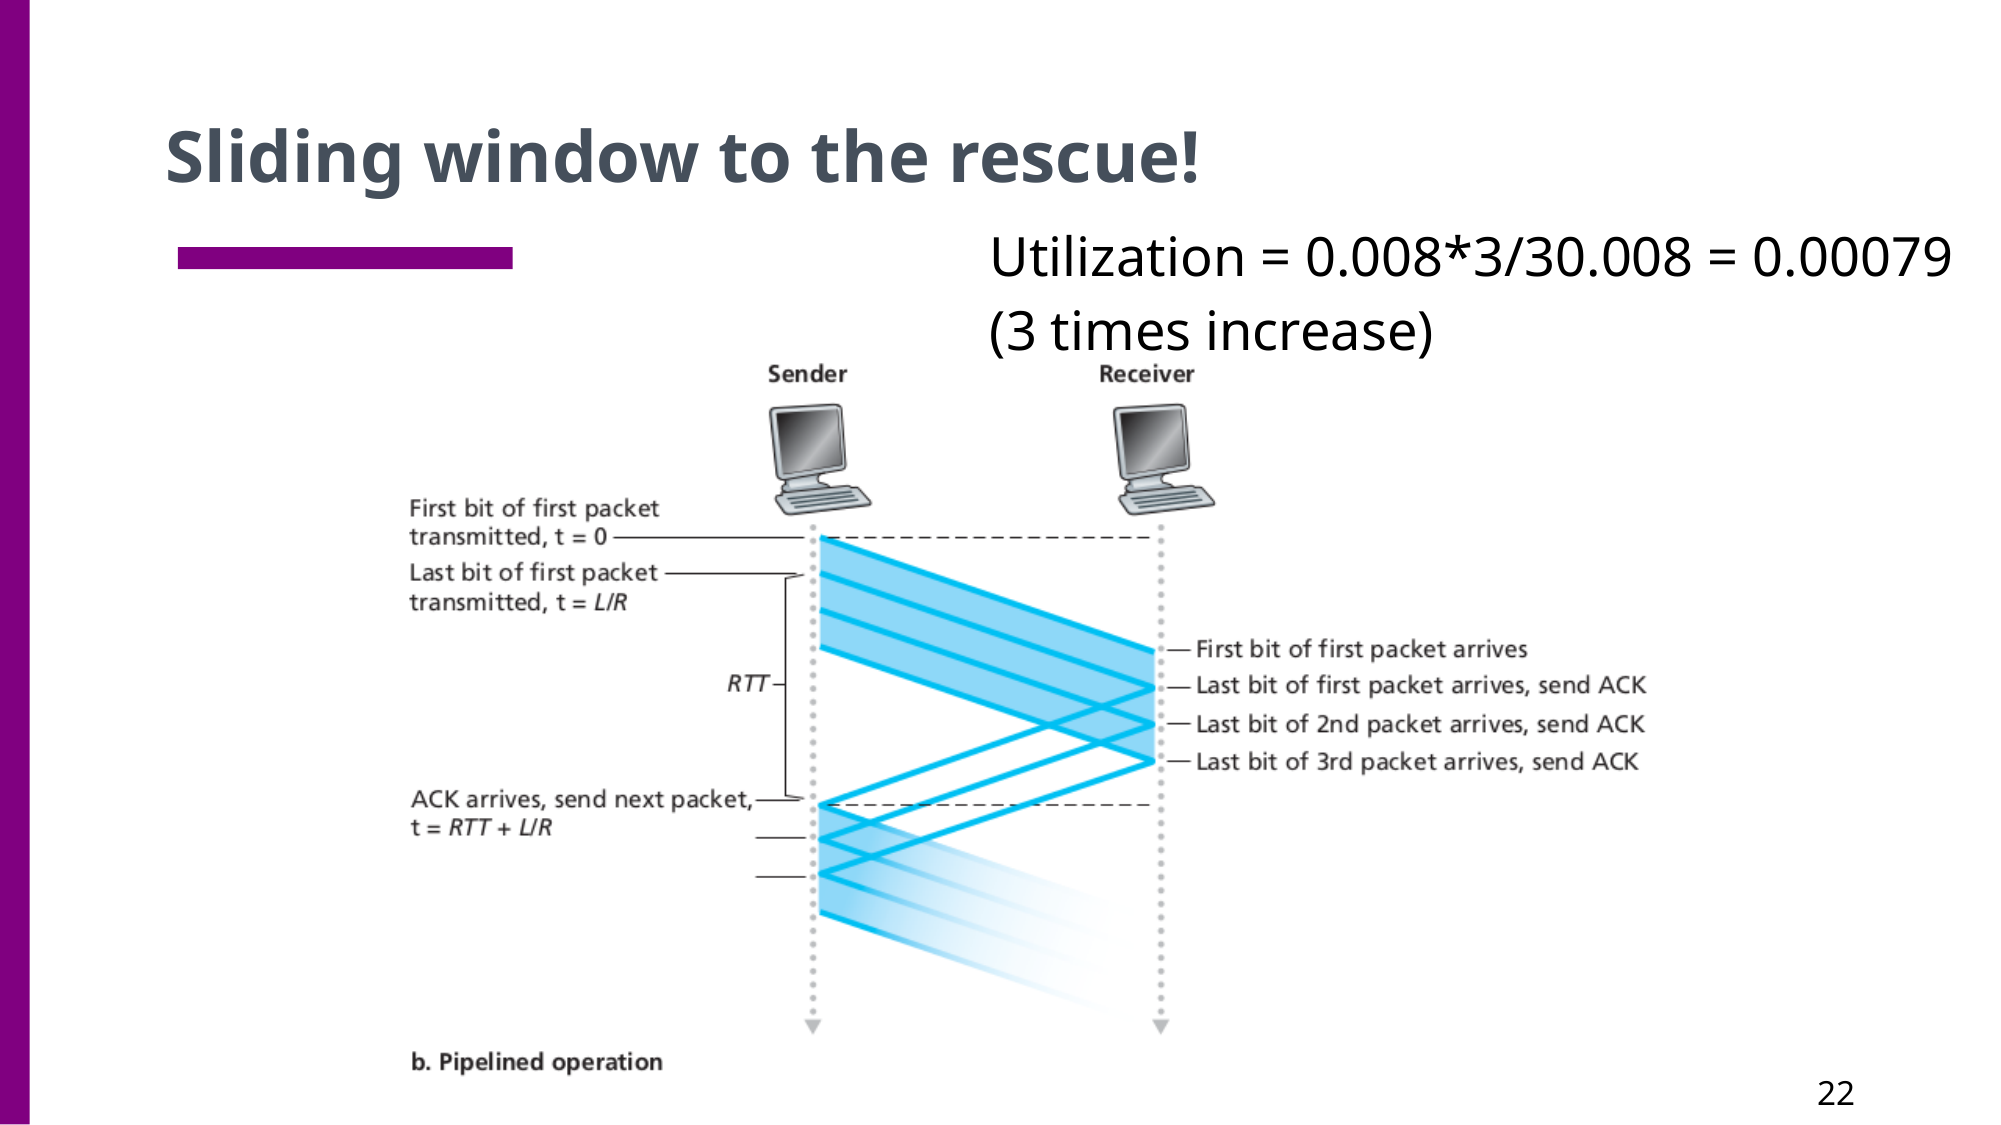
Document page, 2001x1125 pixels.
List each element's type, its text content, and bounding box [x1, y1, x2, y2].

text_box Sliding window to the rescue! [151, 0, 1849, 212]
picture [347, 326, 1711, 1111]
text_box Utilization = 0.008*3/30.008 = 0.00079 (3 times increase) [975, 211, 1971, 425]
